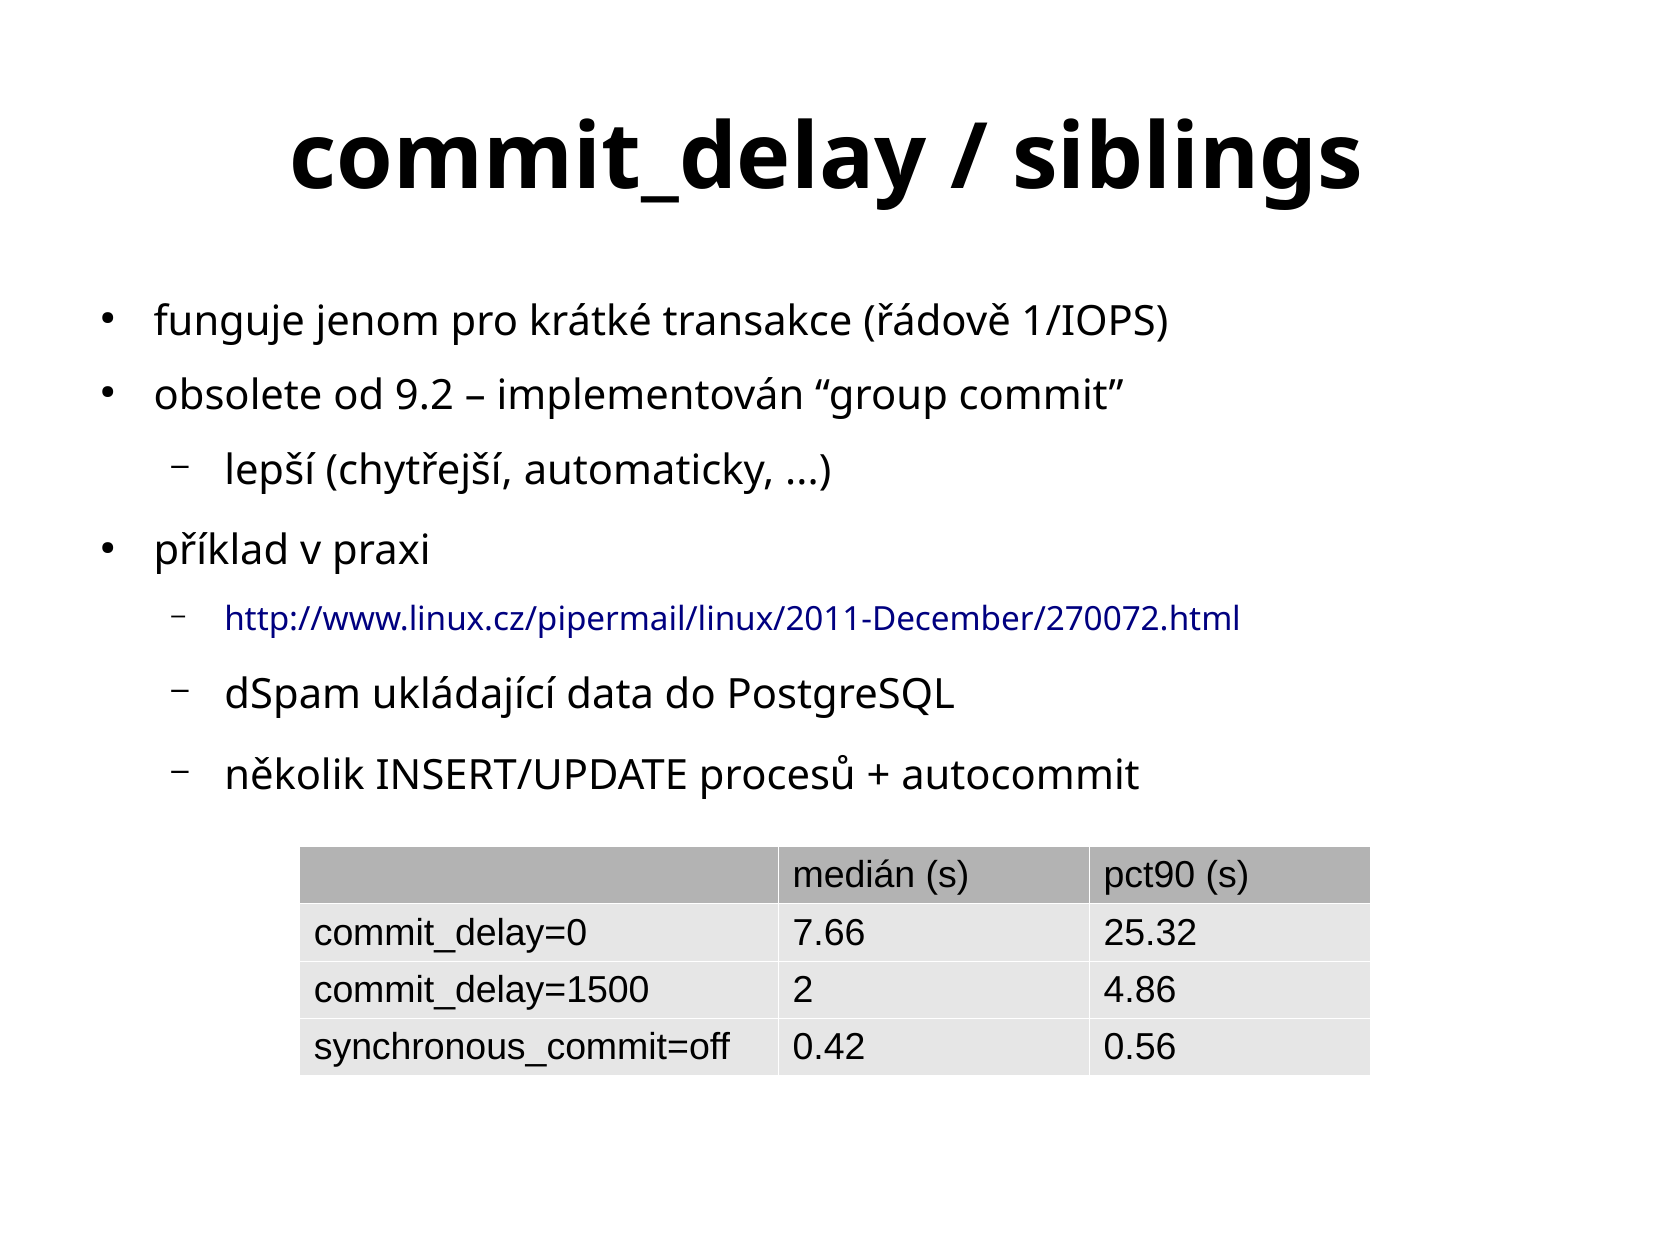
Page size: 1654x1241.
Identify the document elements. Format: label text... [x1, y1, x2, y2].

table_header pct90 (s) [1090, 847, 1370, 903]
table_cell 4.86 [1090, 962, 1370, 1018]
table_header medián (s) [779, 847, 1089, 903]
table_cell synchronous_commit=off [300, 1019, 778, 1075]
table_cell 0.56 [1090, 1019, 1370, 1075]
table_cell 25.32 [1090, 904, 1370, 961]
table_cell 2 [779, 962, 1089, 1018]
table_cell 7.66 [779, 904, 1089, 961]
table_cell commit_delay=1500 [300, 962, 778, 1018]
table_cell 0.42 [779, 1019, 1089, 1075]
table_header [300, 847, 778, 903]
title commit_delay / siblings [82, 49, 1571, 257]
table_cell commit_delay=0 [300, 904, 778, 961]
list funguje jenom pro krátké transakce (řádově 1/IOPS) obsolete od 9.2 – implementován “group commit” lepší (chytřejší, automaticky, ...) příklad v praxi http://www.linux.cz/pipermail/linux/2011-December/270072.html dSpam ukládající data do PostgreSQL několik INSERT/UPDATE procesů + autocommit [82, 290, 1538, 1111]
